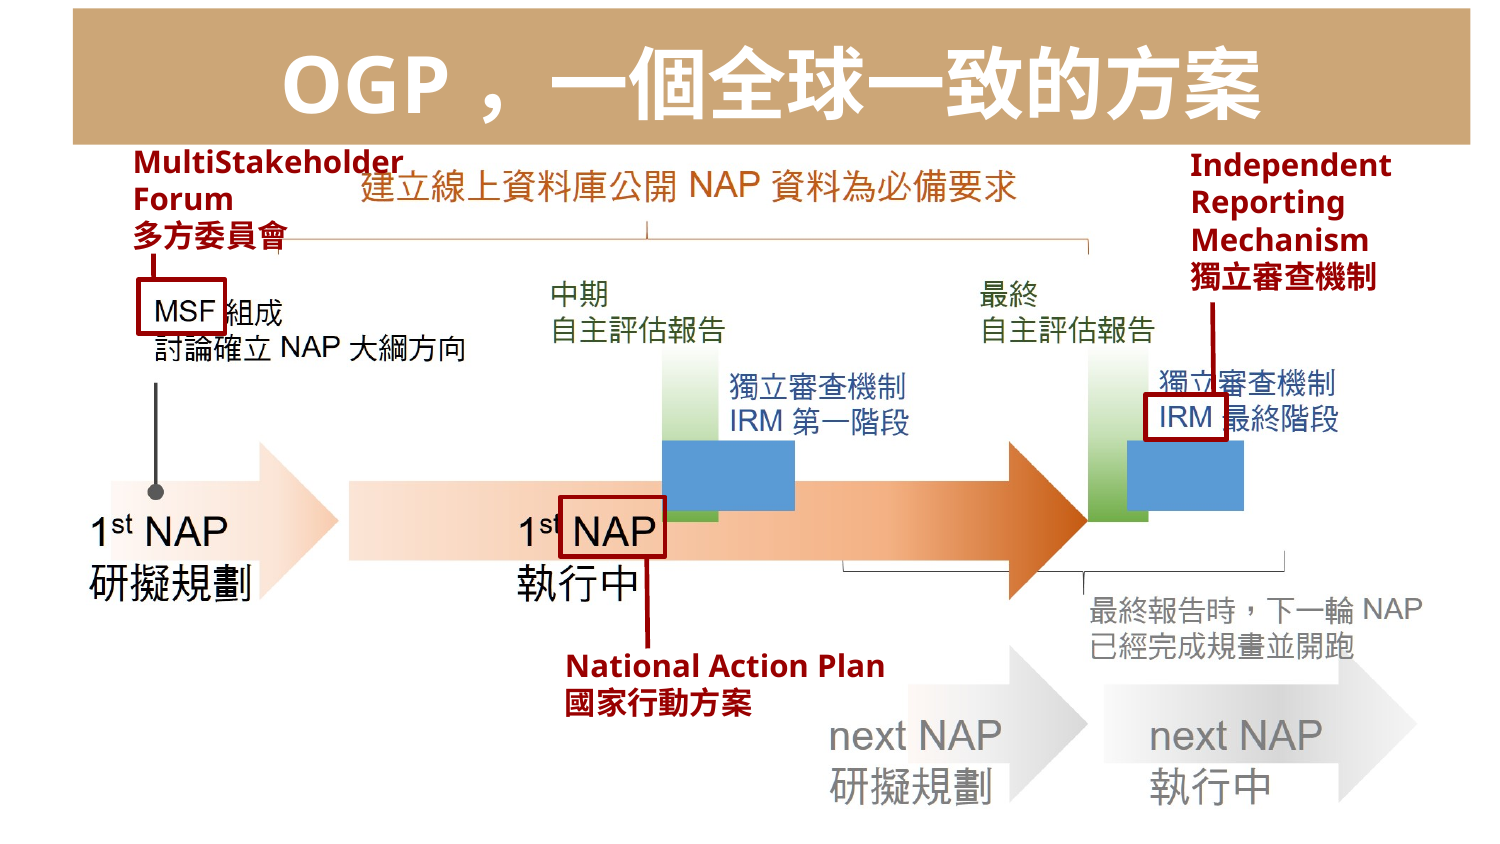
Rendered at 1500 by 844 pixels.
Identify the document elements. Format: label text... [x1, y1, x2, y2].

title National Action Plan 國家行動方案 [550, 599, 1022, 737]
picture [141, 282, 223, 331]
title MultiStakeholder Forum 多方委員會 [117, 132, 589, 270]
title OGP，一個全球一致的方案 [72, 8, 1471, 145]
picture [63, 151, 1452, 833]
title Independent Reporting Mechanism 獨立審查機制 [1175, 173, 1440, 311]
